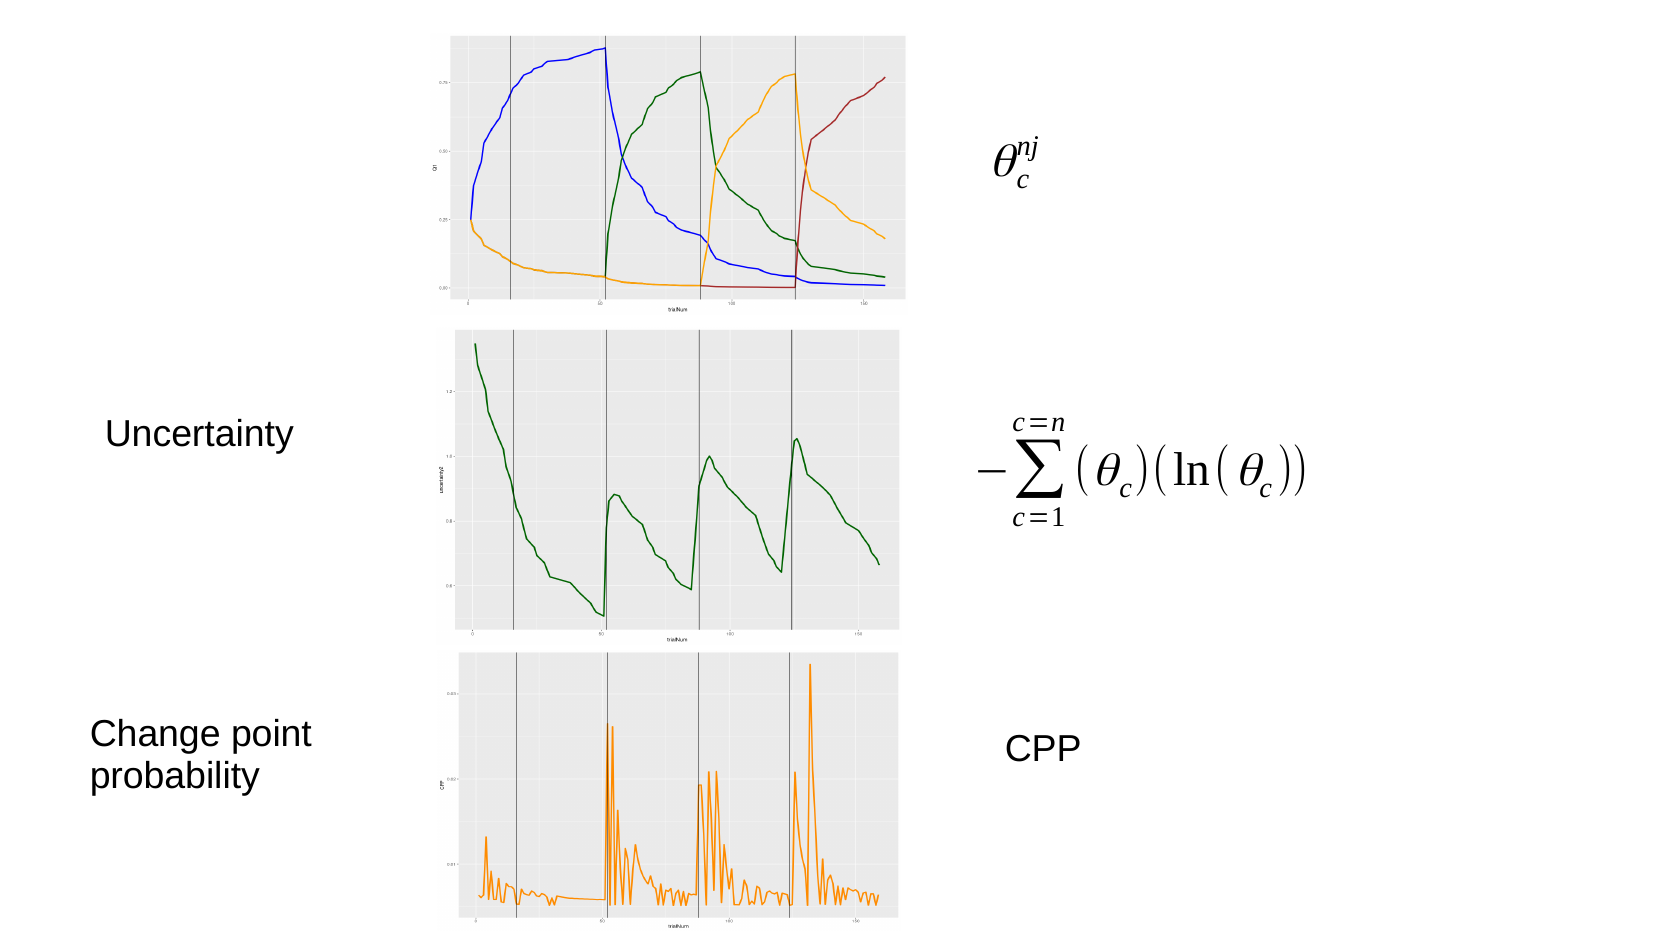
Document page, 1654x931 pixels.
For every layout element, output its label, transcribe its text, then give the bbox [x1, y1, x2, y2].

chart [977, 128, 1051, 196]
picture [437, 650, 901, 931]
text_box Uncertainty [90, 405, 361, 504]
chart [961, 405, 1321, 534]
text_box CPP [990, 720, 1321, 777]
picture [436, 327, 902, 646]
picture [430, 33, 908, 316]
text_box Change point probability [75, 705, 346, 804]
